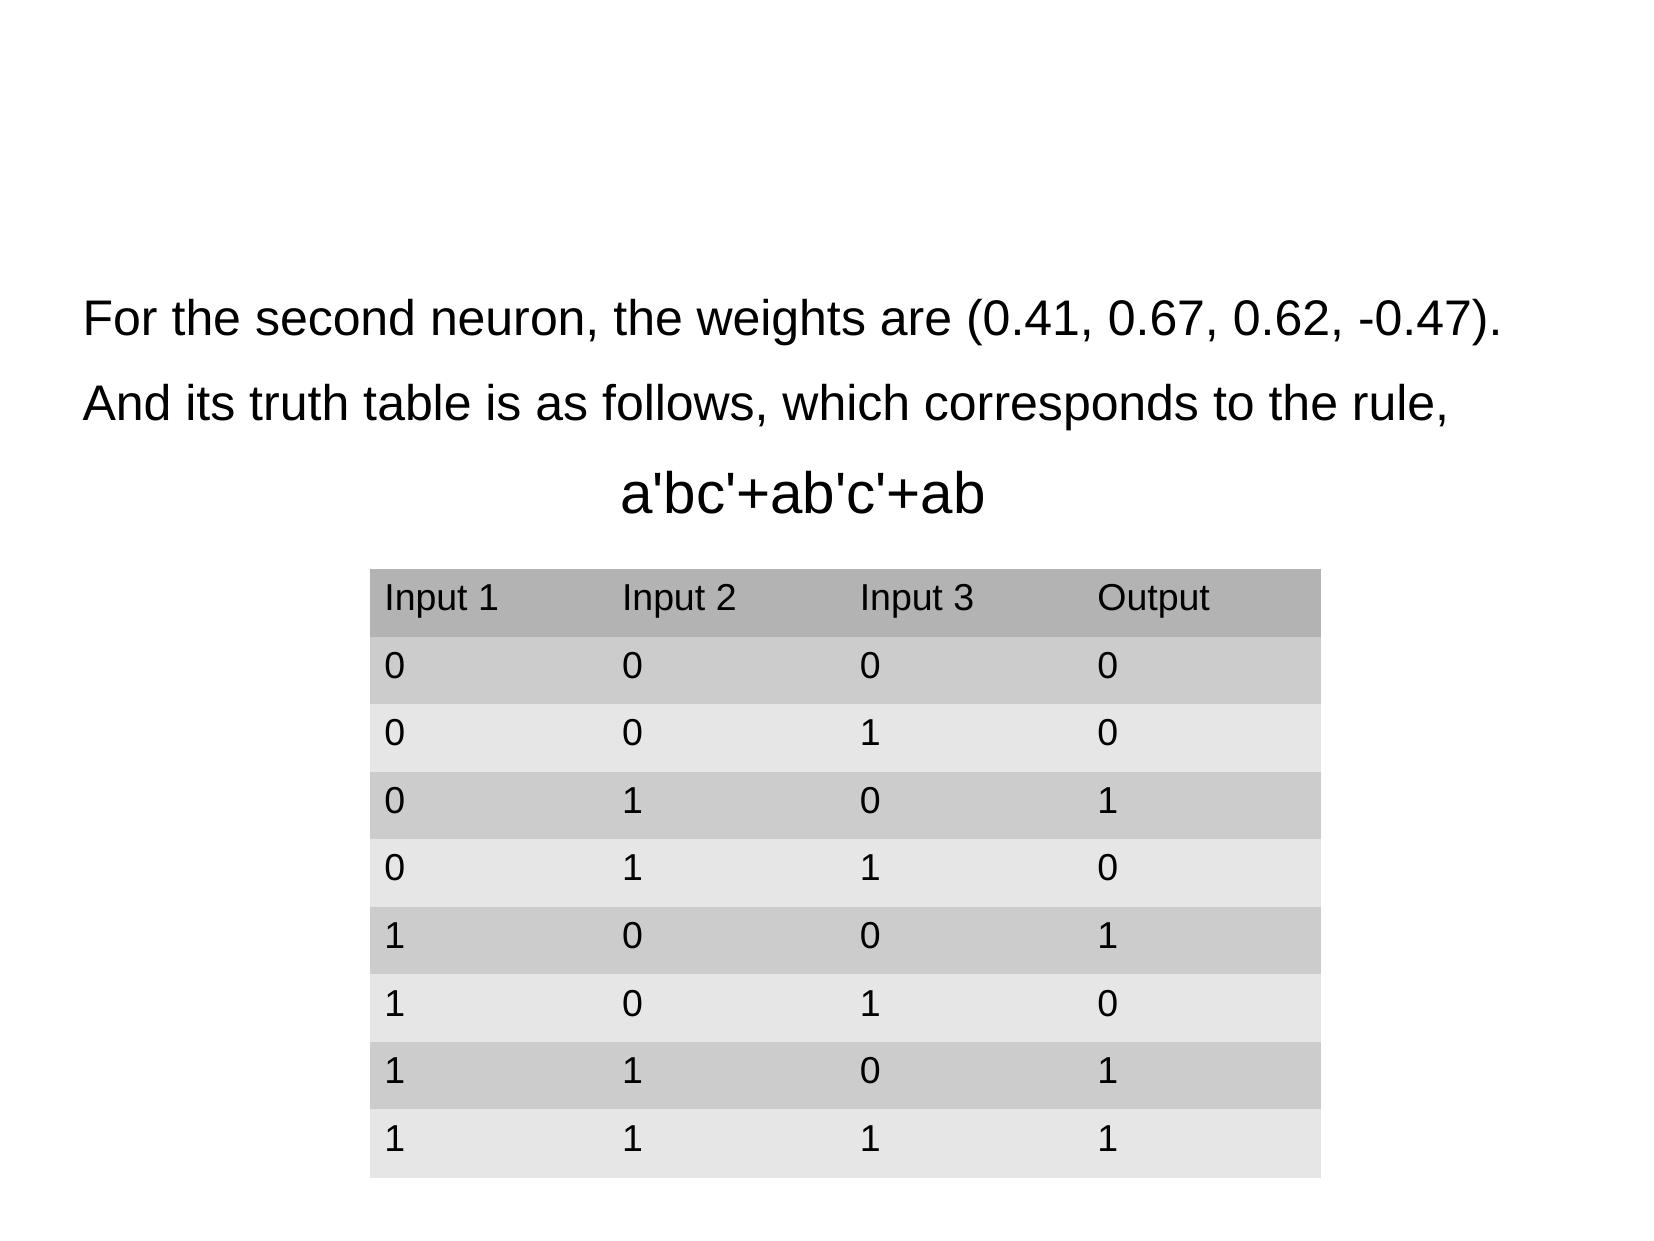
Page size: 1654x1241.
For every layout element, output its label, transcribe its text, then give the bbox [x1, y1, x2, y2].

table_header Input 3 [845, 569, 1083, 637]
table_cell 0 [1083, 974, 1321, 1042]
table_cell 1 [1083, 772, 1321, 839]
table_cell 1 [607, 839, 845, 907]
table_cell 1 [1083, 1109, 1321, 1178]
table_cell 0 [845, 1042, 1083, 1109]
table_header Output [1083, 569, 1321, 637]
table_cell 1 [370, 1042, 607, 1109]
table_cell 0 [370, 637, 607, 704]
table_cell 1 [845, 974, 1083, 1042]
table_header Input 2 [607, 569, 845, 637]
table_cell 1 [1083, 907, 1321, 974]
table_cell 0 [1083, 637, 1321, 704]
list For the second neuron, the weights are (0.41, 0.67, 0.62, -0.47). And its truth table is as follows, which corresponds to the rule, a'bc'+ab'c'+ab [82, 290, 1538, 1010]
table_cell 0 [370, 772, 607, 839]
table_cell 1 [370, 1109, 607, 1178]
table_cell 0 [370, 704, 607, 772]
table_cell 1 [370, 974, 607, 1042]
table_cell 0 [1083, 839, 1321, 907]
table_cell 0 [370, 839, 607, 907]
table_cell 0 [607, 637, 845, 704]
table_cell 0 [845, 772, 1083, 839]
table_cell 0 [607, 907, 845, 974]
table_cell 0 [1083, 704, 1321, 772]
table_cell 1 [607, 1042, 845, 1109]
table_cell 0 [607, 704, 845, 772]
table_cell 1 [845, 1109, 1083, 1178]
table_cell 0 [607, 974, 845, 1042]
table_cell 0 [845, 907, 1083, 974]
table_header Input 1 [370, 569, 607, 637]
table_cell 1 [845, 704, 1083, 772]
table_cell 1 [370, 907, 607, 974]
table_cell 1 [1083, 1042, 1321, 1109]
table_cell 1 [607, 1109, 845, 1178]
table_cell 1 [845, 839, 1083, 907]
table_cell 0 [845, 637, 1083, 704]
table_cell 1 [607, 772, 845, 839]
